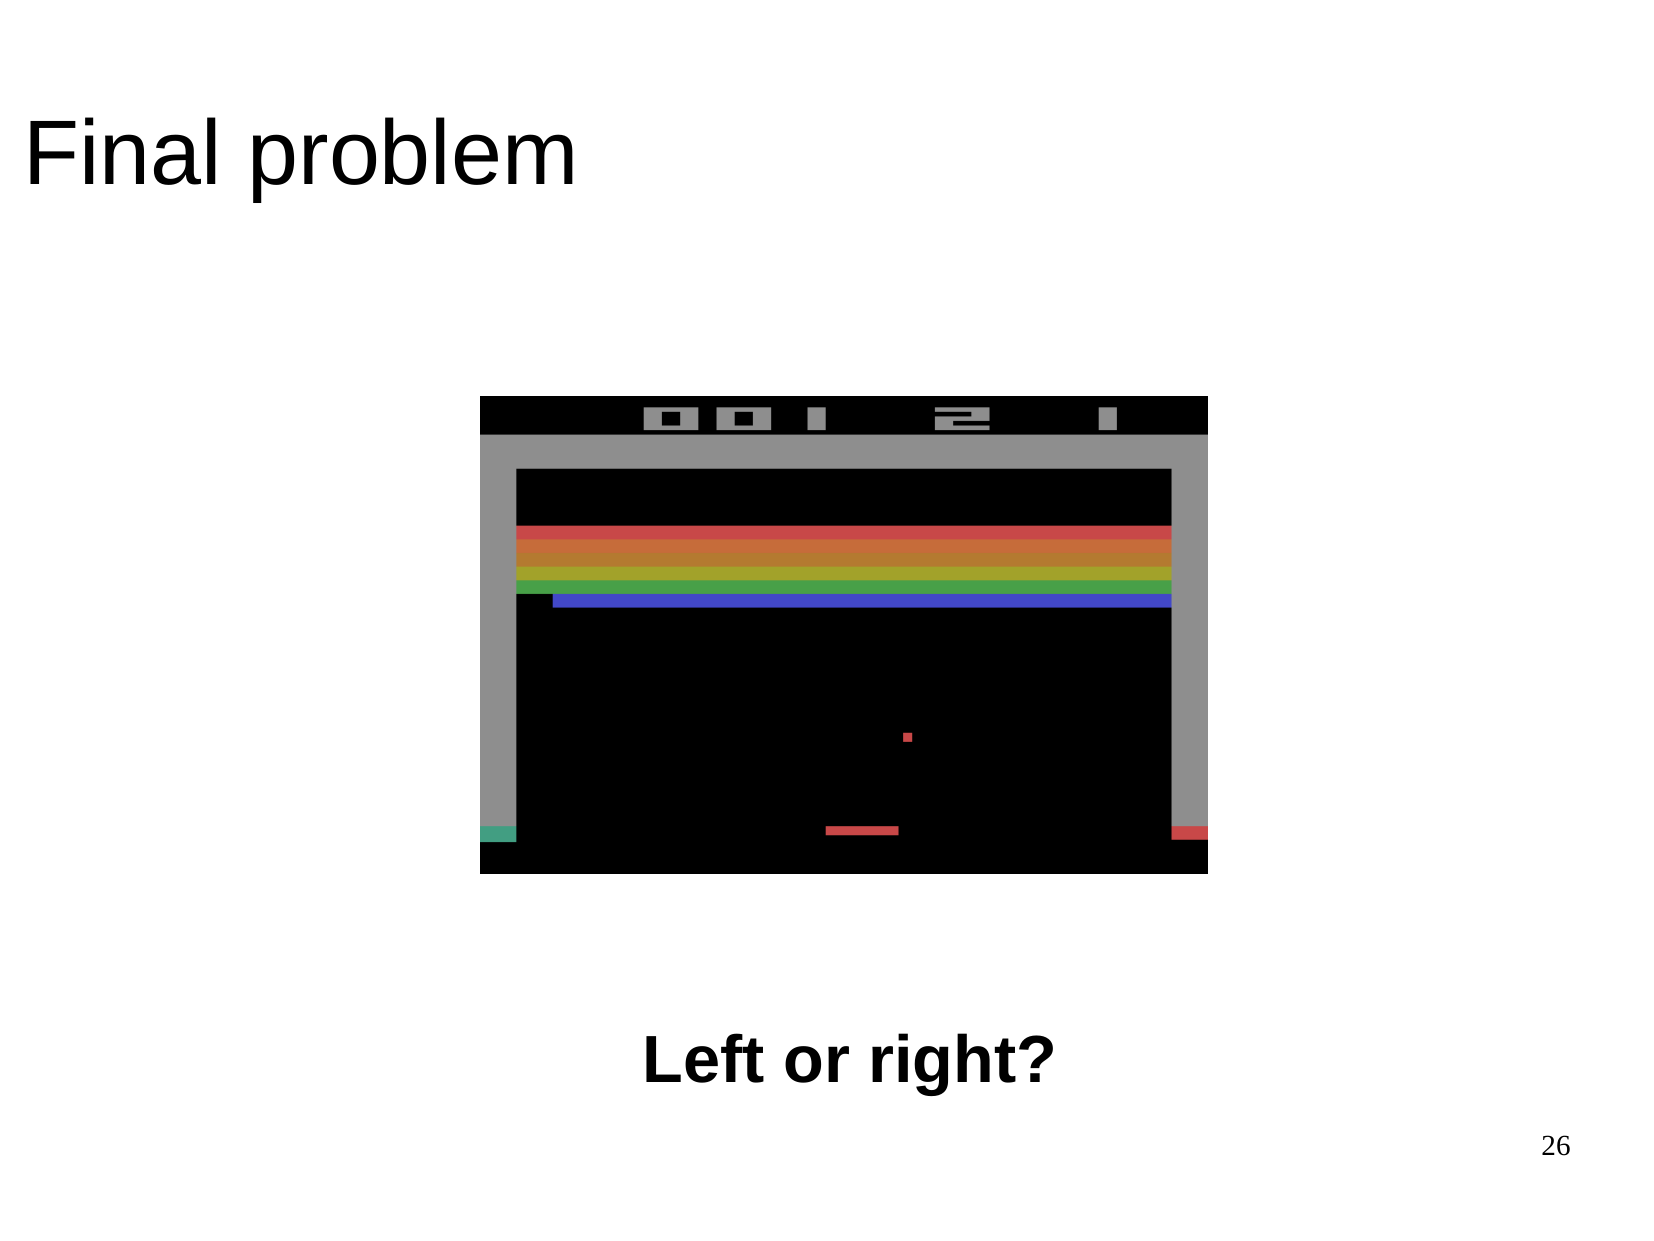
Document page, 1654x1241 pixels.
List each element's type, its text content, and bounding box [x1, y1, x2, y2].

picture [480, 396, 1208, 874]
title Final problem [23, 49, 1512, 257]
list Left or right? [527, 1022, 1103, 1241]
